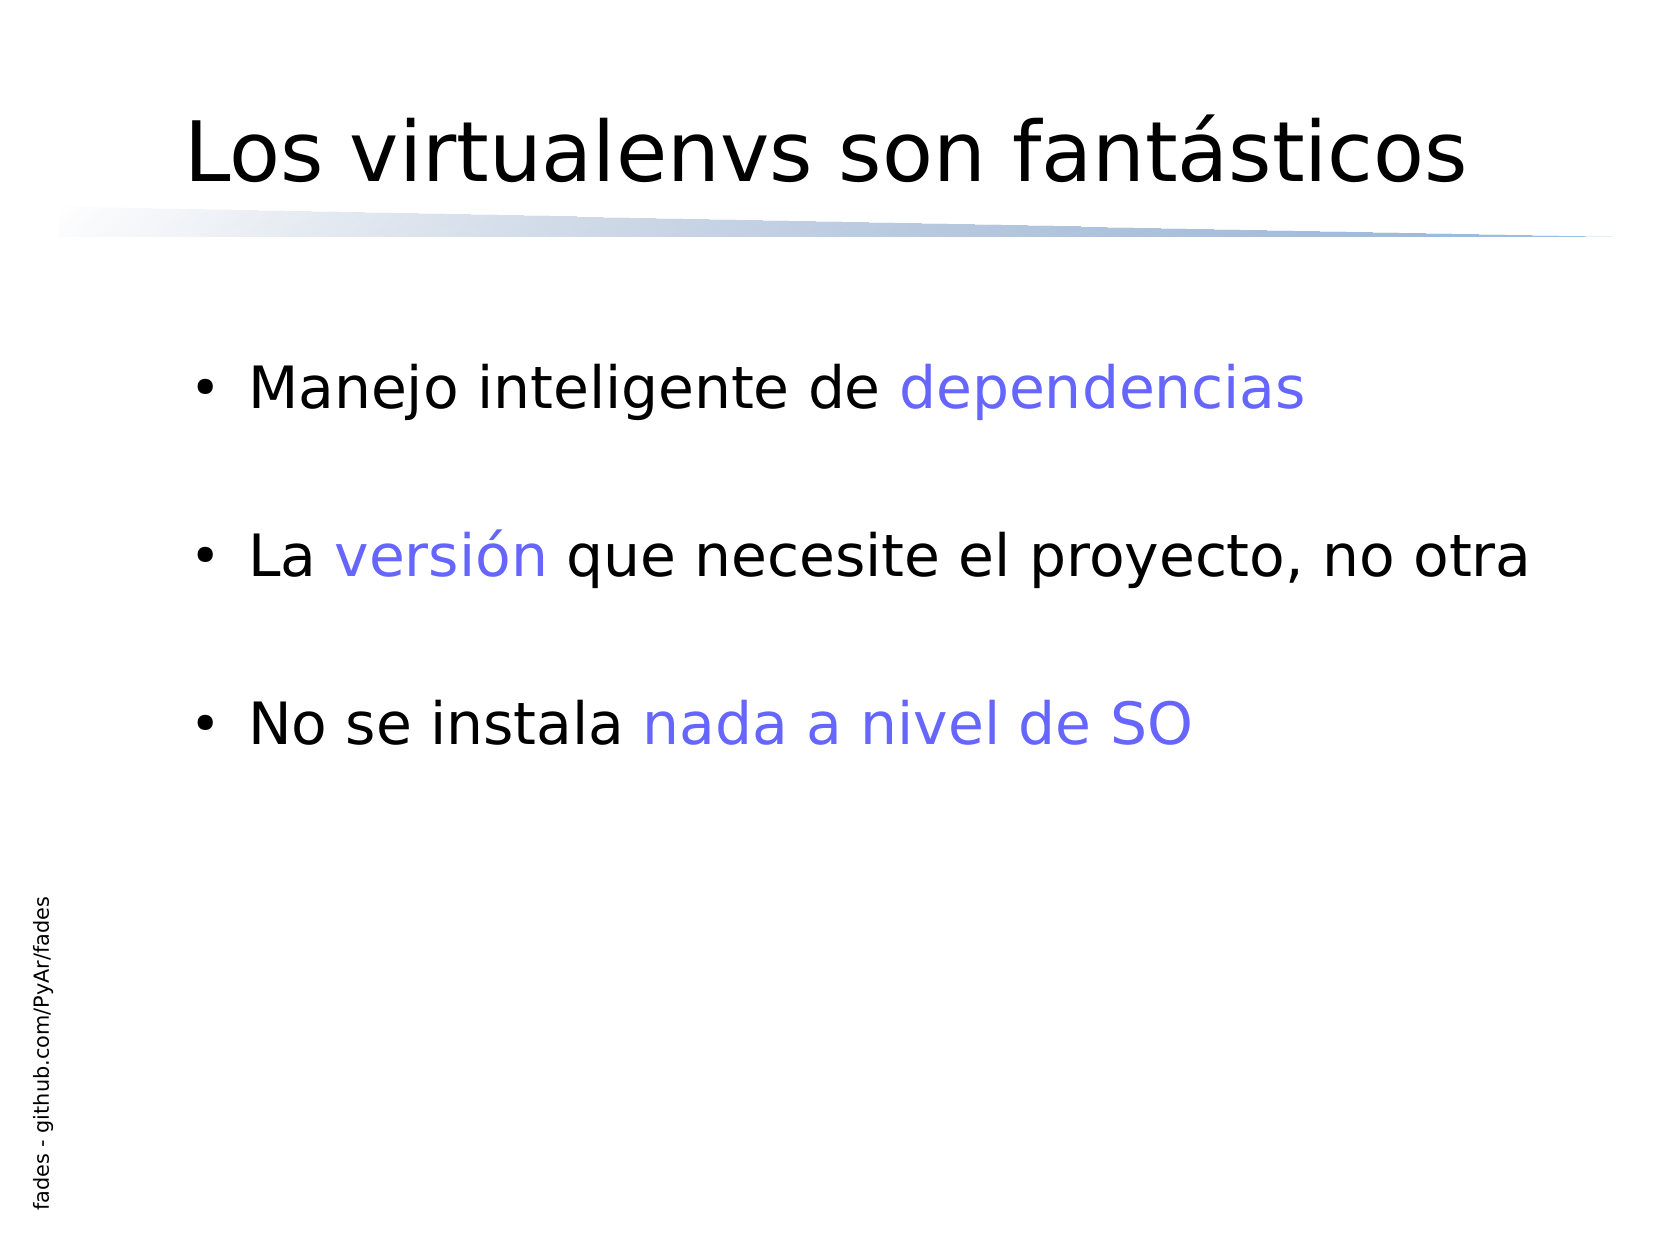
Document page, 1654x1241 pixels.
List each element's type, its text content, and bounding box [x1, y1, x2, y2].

title Los virtualenvs son fantásticos [82, 49, 1571, 257]
list Manejo inteligente de dependencias La versión que necesite el proyecto, no otra No se instala nada a nivel de SO [177, 354, 1571, 1109]
